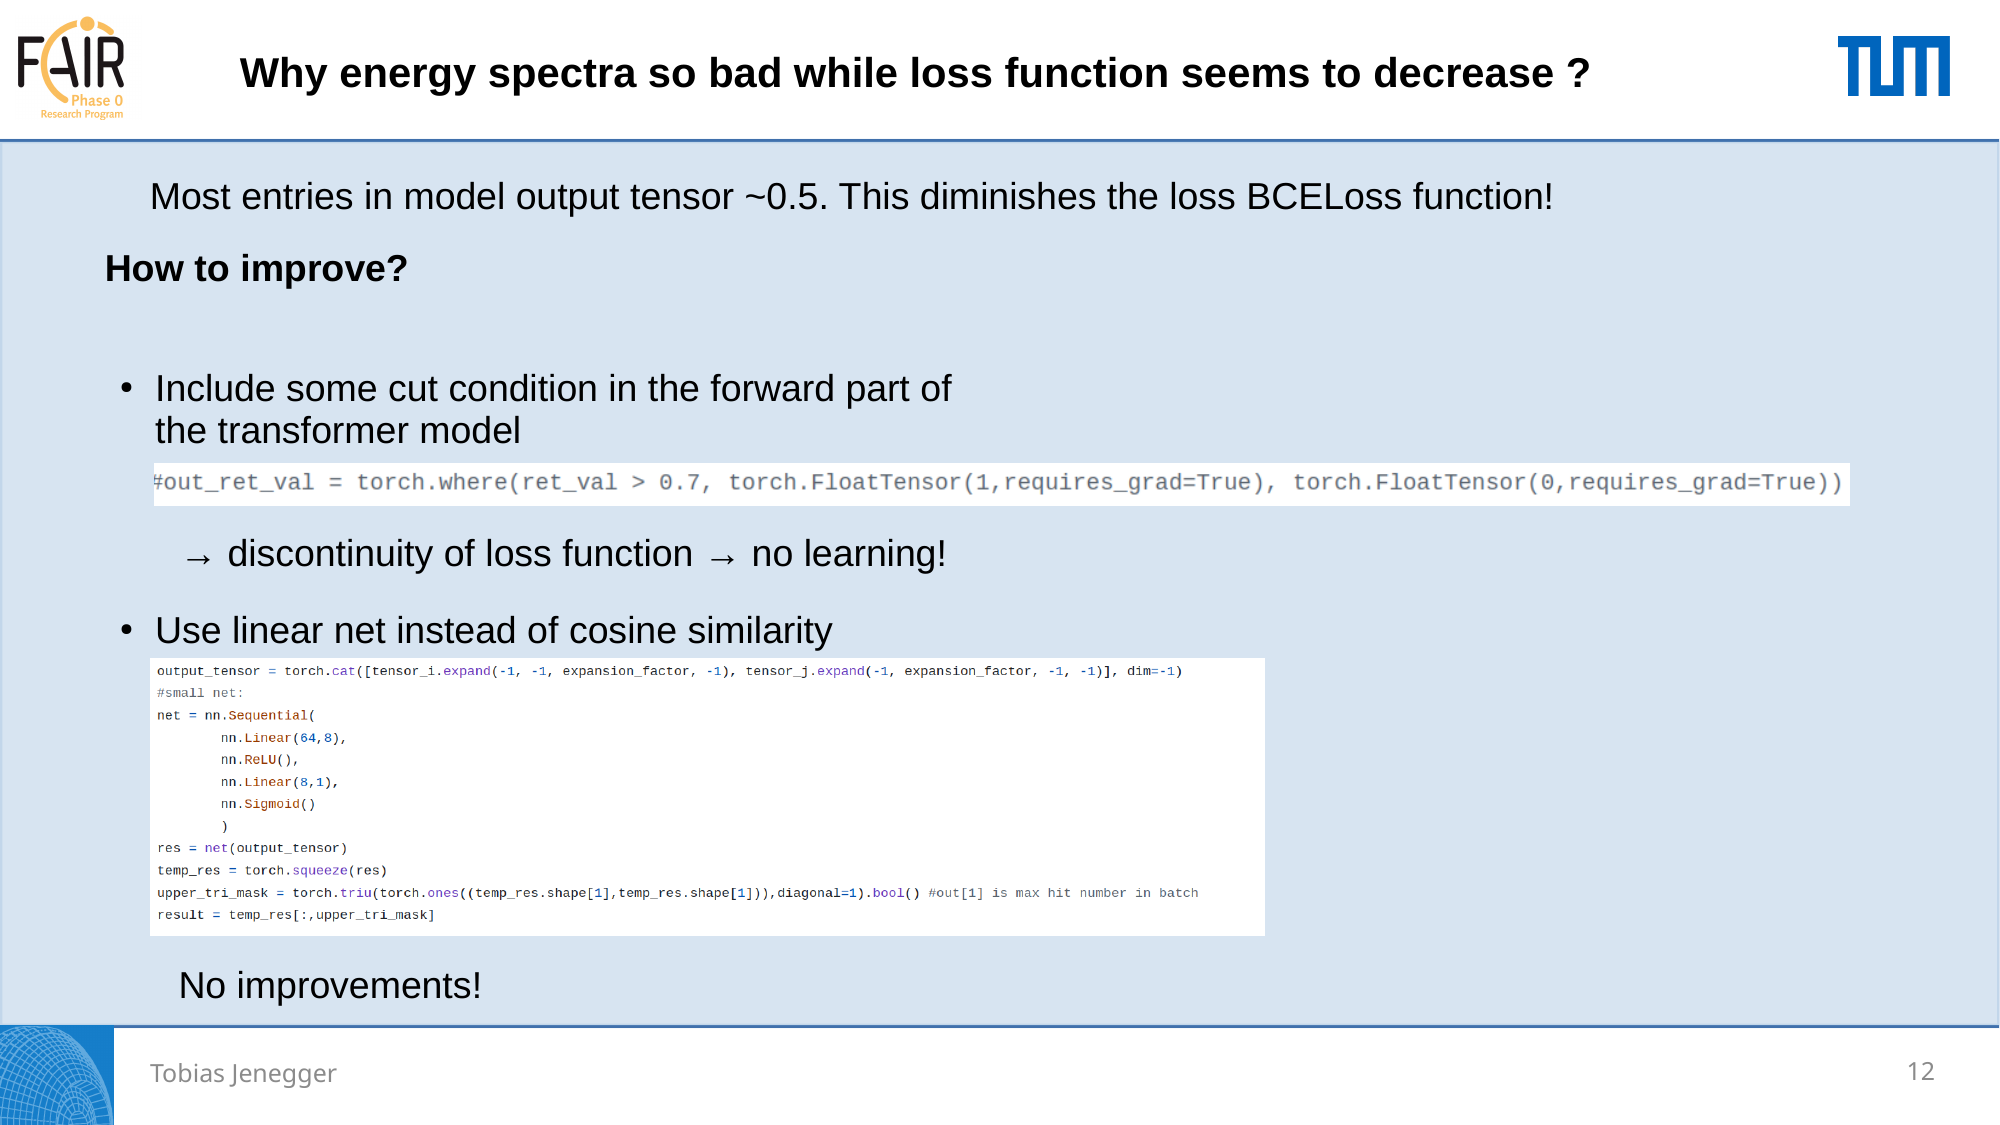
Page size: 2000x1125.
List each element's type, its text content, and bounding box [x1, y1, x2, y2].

picture [15, 15, 142, 120]
text_box → discontinuity of loss function → no learning! [165, 525, 1066, 582]
text_box Include some cut condition in the forward part of the transformer model [105, 360, 976, 459]
picture [1838, 36, 1950, 96]
text_box Why energy spectra so bad while loss function seems to decrease ? [225, 42, 1726, 150]
text_box Most entries in model output tensor ~0.5. This diminishes the loss BCELoss function! [135, 168, 1786, 225]
picture [150, 658, 1265, 936]
picture [0, 1025, 114, 1125]
picture [154, 463, 1850, 506]
text_box How to improve? [90, 239, 1456, 297]
text_box Use linear net instead of cosine similarity [105, 602, 976, 659]
text_box No improvements! [153, 956, 1234, 1014]
